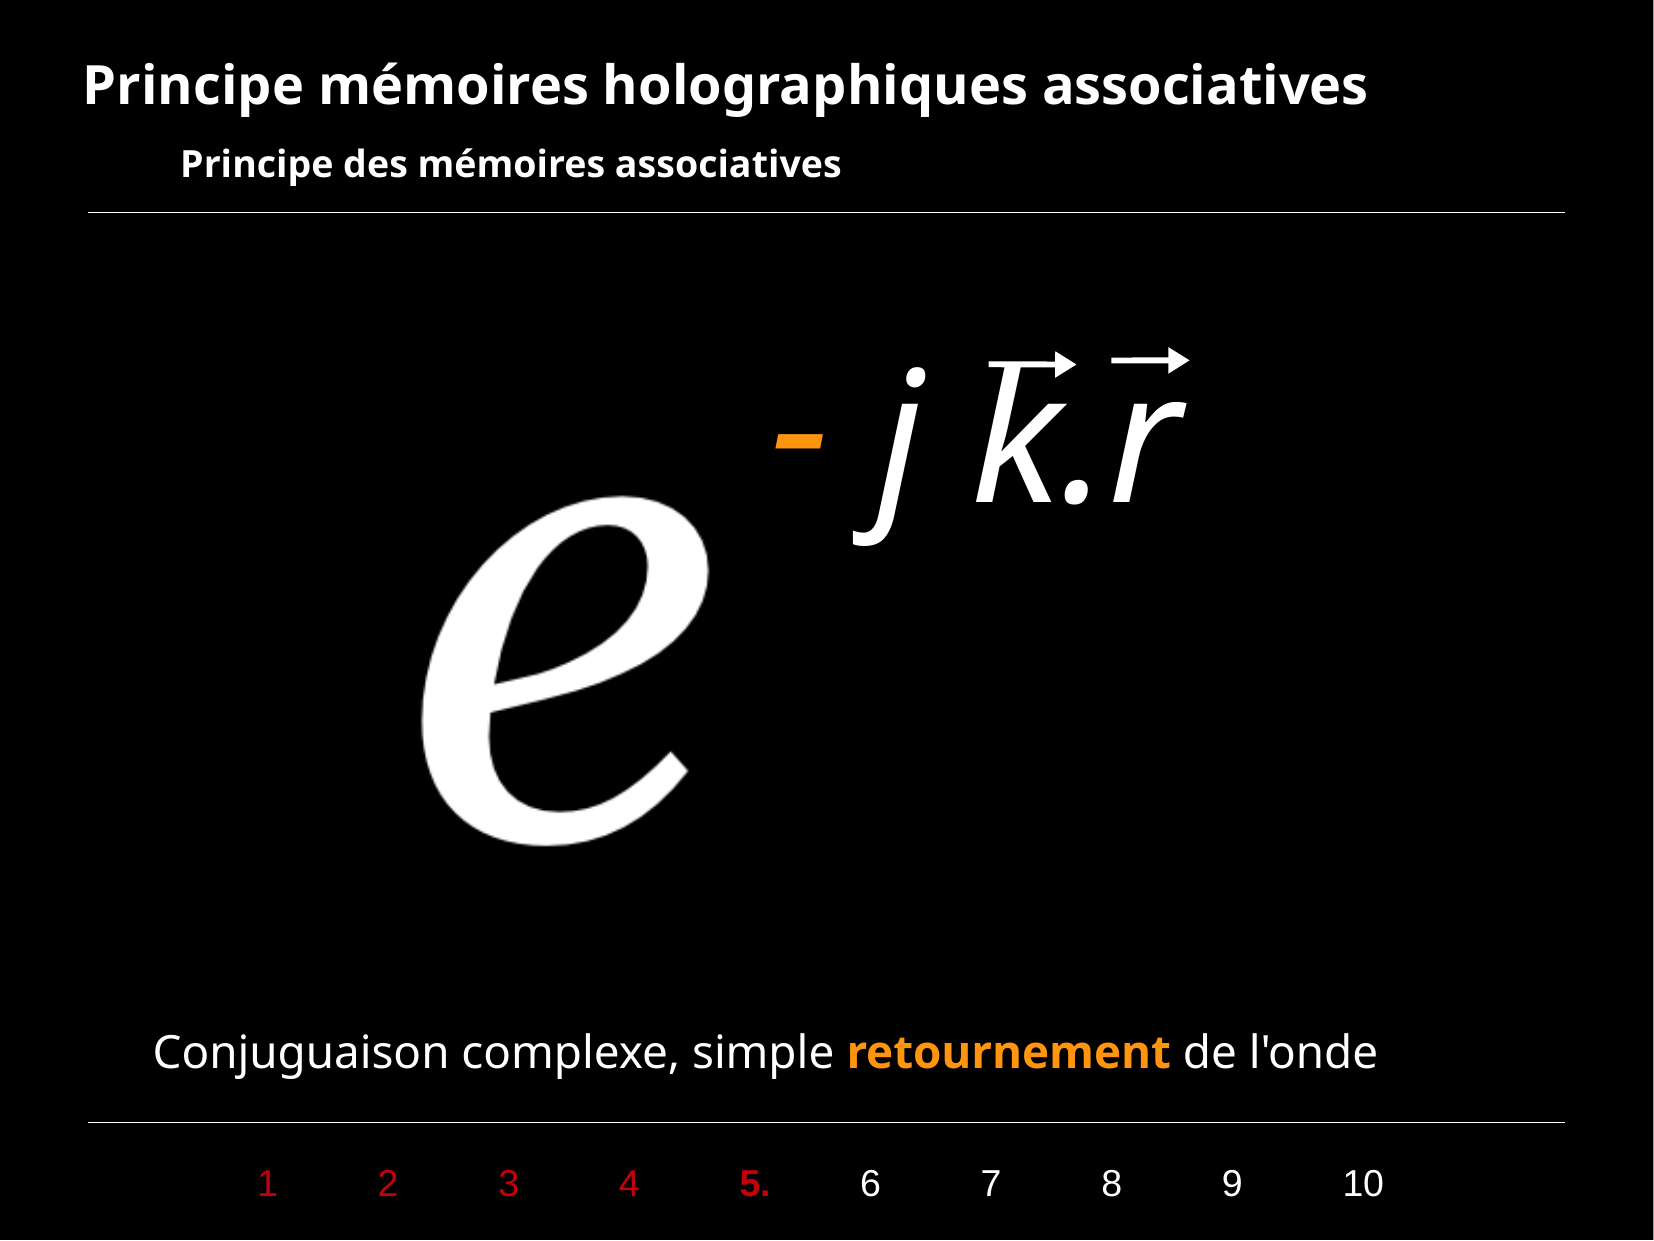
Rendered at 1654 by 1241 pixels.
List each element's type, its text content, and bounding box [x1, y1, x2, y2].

text_box 10 [1324, 1152, 1402, 1216]
text_box 4 [601, 1152, 658, 1216]
text_box 1 [239, 1152, 296, 1216]
text_box 3 [480, 1152, 537, 1216]
text_box 6 [842, 1152, 899, 1216]
text_box Conjuguaison complexe, simple retournement de l'onde [137, 1012, 1492, 1081]
text_box 2 [360, 1152, 417, 1216]
text_box - [748, 314, 846, 540]
text_box j k.r [765, 299, 1241, 557]
text_box 9 [1204, 1152, 1261, 1216]
picture [307, 369, 789, 955]
text_box 7 [962, 1152, 1020, 1216]
text_box 8 [1083, 1152, 1140, 1216]
text_box 5. [721, 1152, 789, 1216]
title Principe mémoires holographiques associatives [82, 0, 1571, 188]
